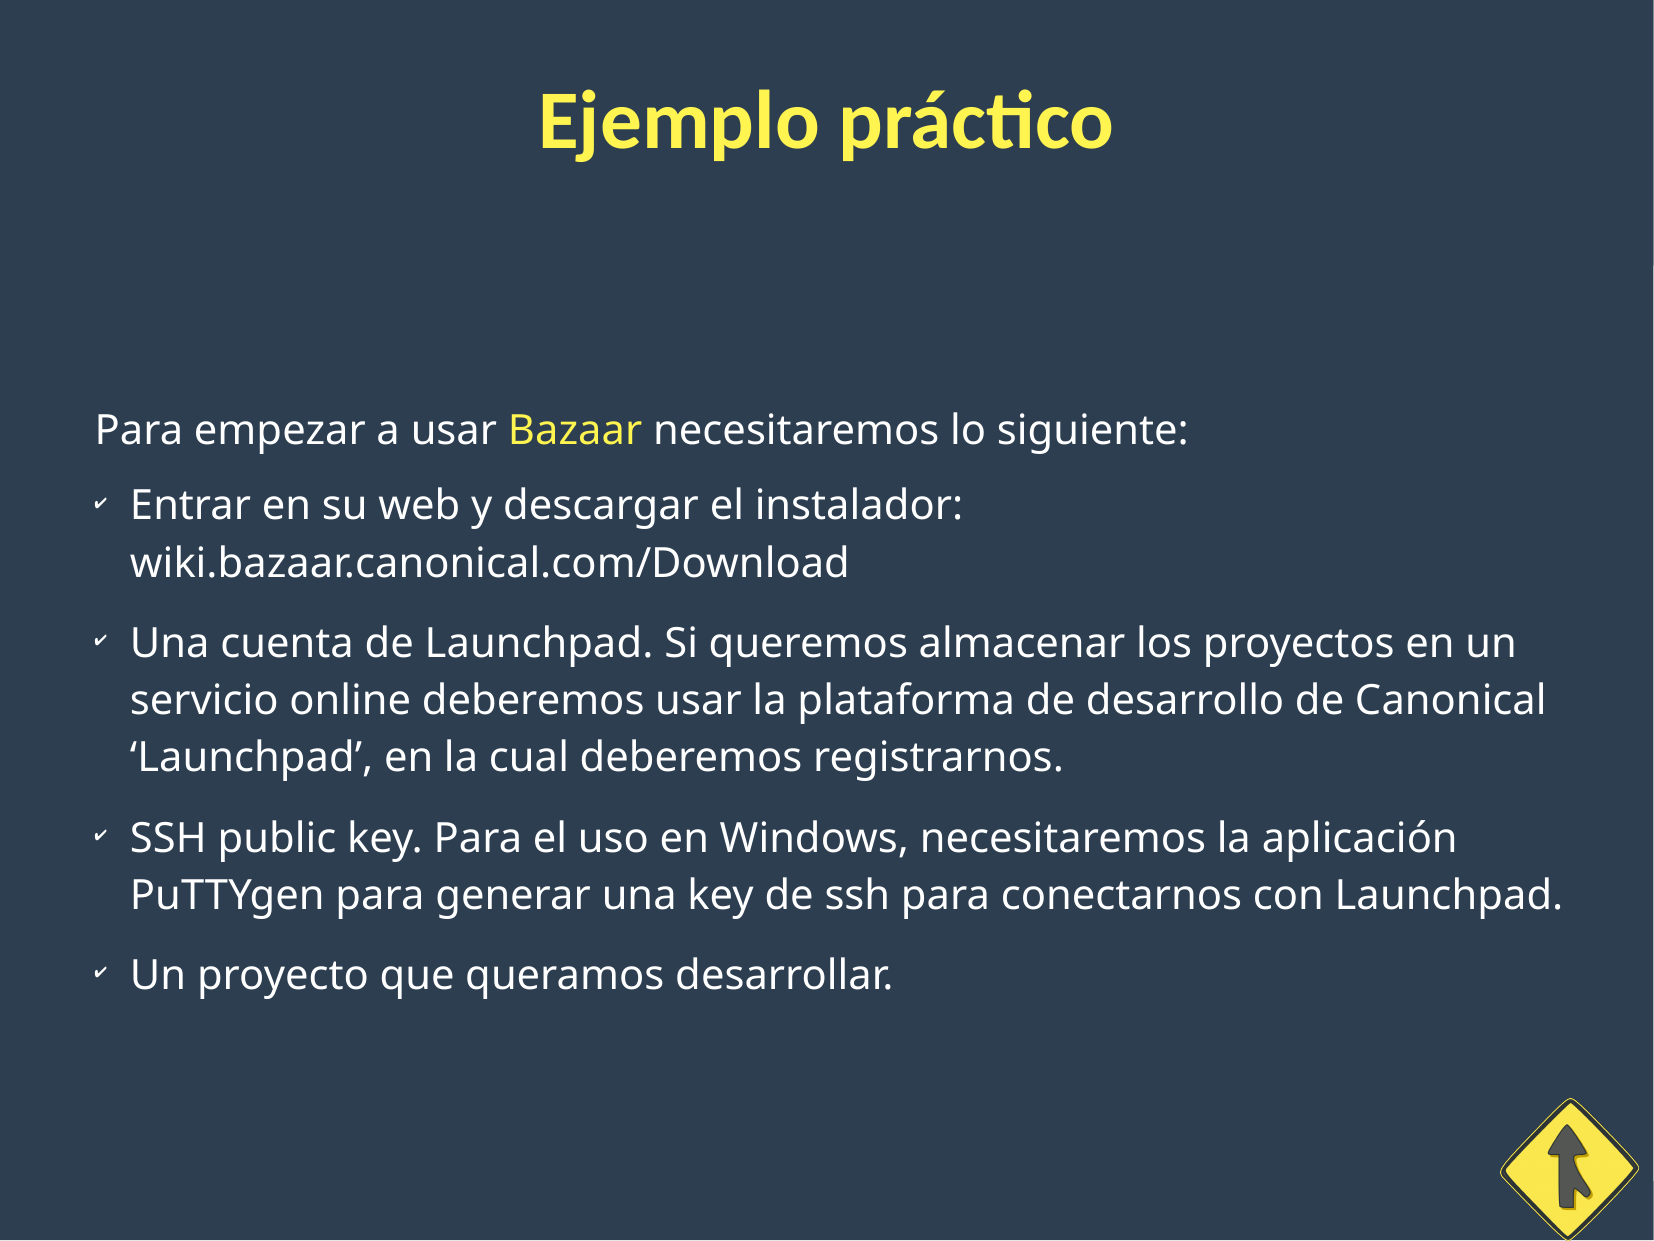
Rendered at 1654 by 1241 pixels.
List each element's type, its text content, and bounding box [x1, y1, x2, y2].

list Para empezar a usar Bazaar necesitaremos lo siguiente: Entrar en su web y descargar el instalador: wiki.bazaar.canonical.com/Download Una cuenta de Launchpad. Si queremos almacenar los proyectos en un servicio online deberemos usar la plataforma de desarrollo de Canonical ‘Launchpad’, en la cual deberemos registrarnos. SSH public key. Para el uso en Windows, necesitaremos la aplicación PuTTYgen para generar una key de ssh para conectarnos con Launchpad. Un proyecto que queramos desarrollar. [59, 324, 1595, 1152]
picture [1500, 1098, 1639, 1241]
title Ejemplo práctico [59, 49, 1595, 207]
